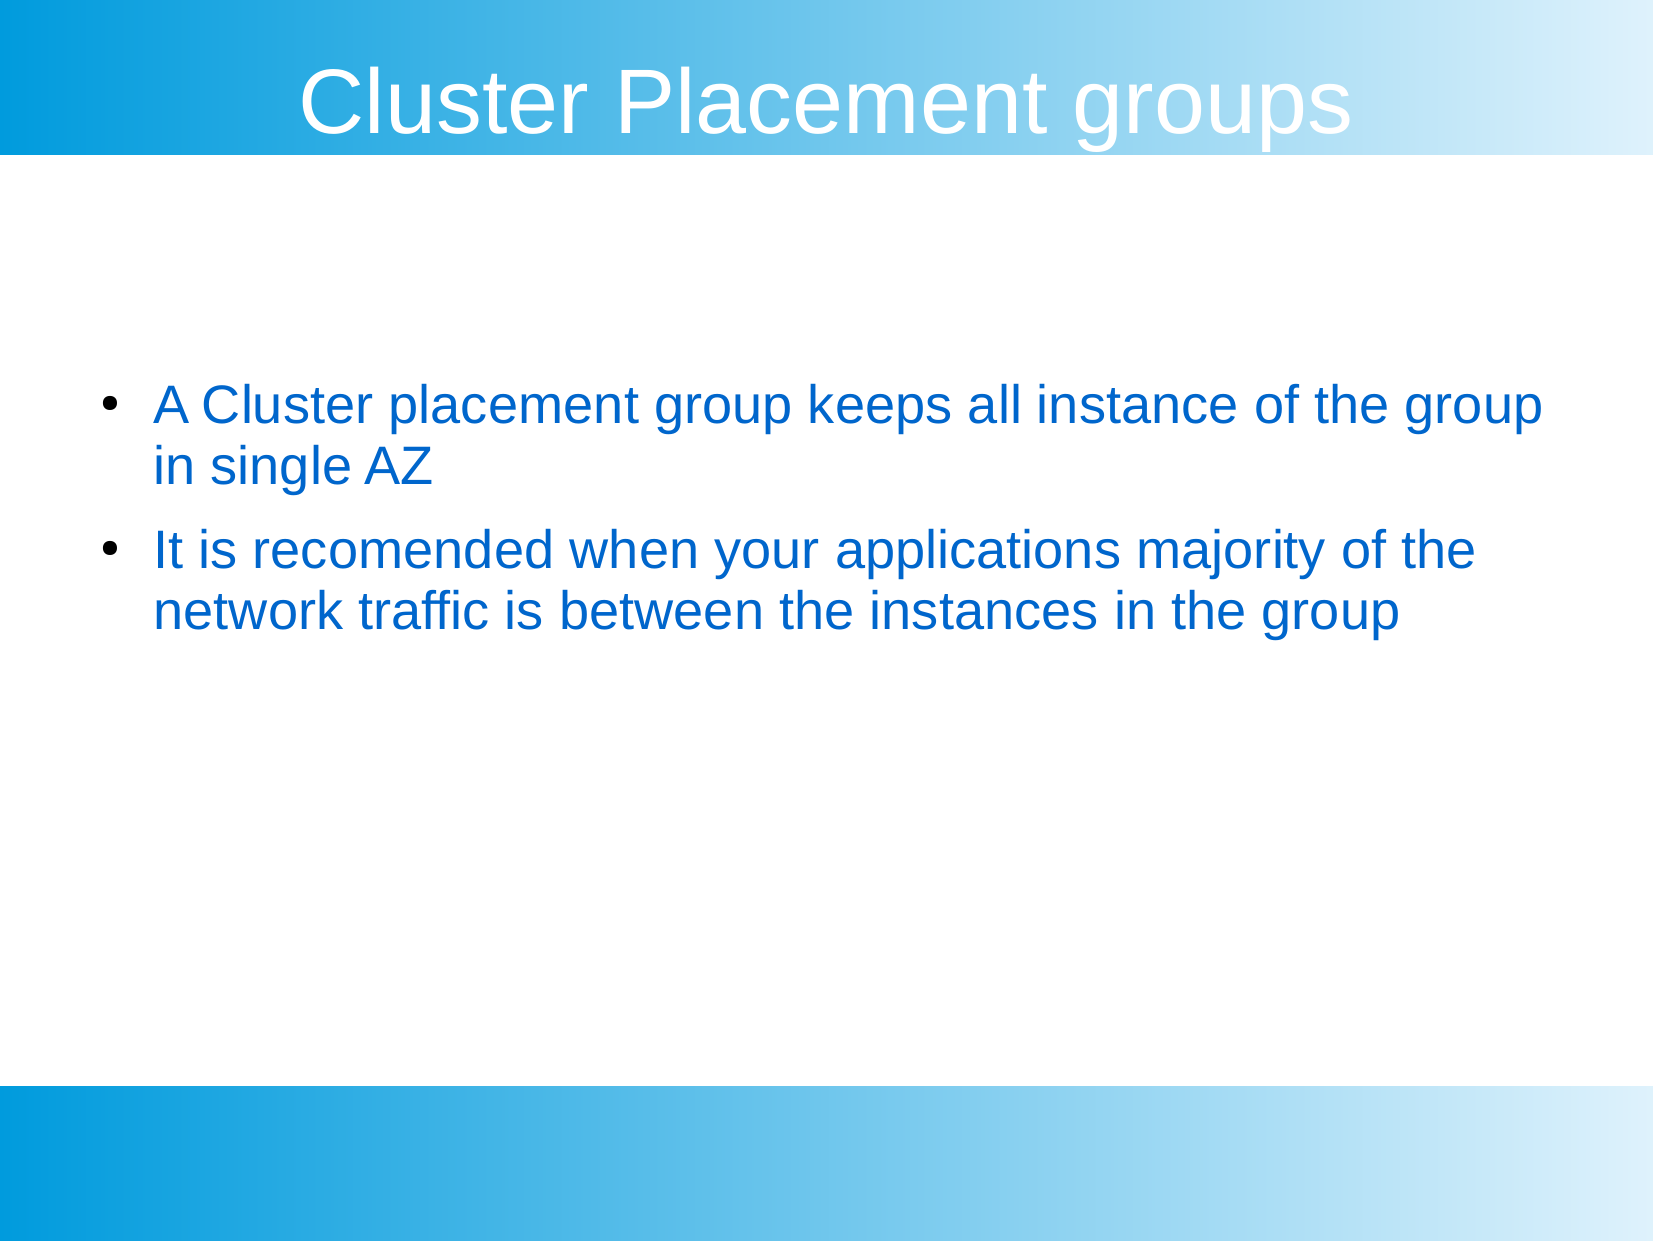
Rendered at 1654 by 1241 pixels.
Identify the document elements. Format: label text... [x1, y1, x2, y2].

list A Cluster placement group keeps all instance of the group in single AZ It is recomended when your applications majority of the network traffic is between the instances in the group [82, 290, 1571, 1010]
title Cluster Placement groups [82, 49, 1571, 155]
